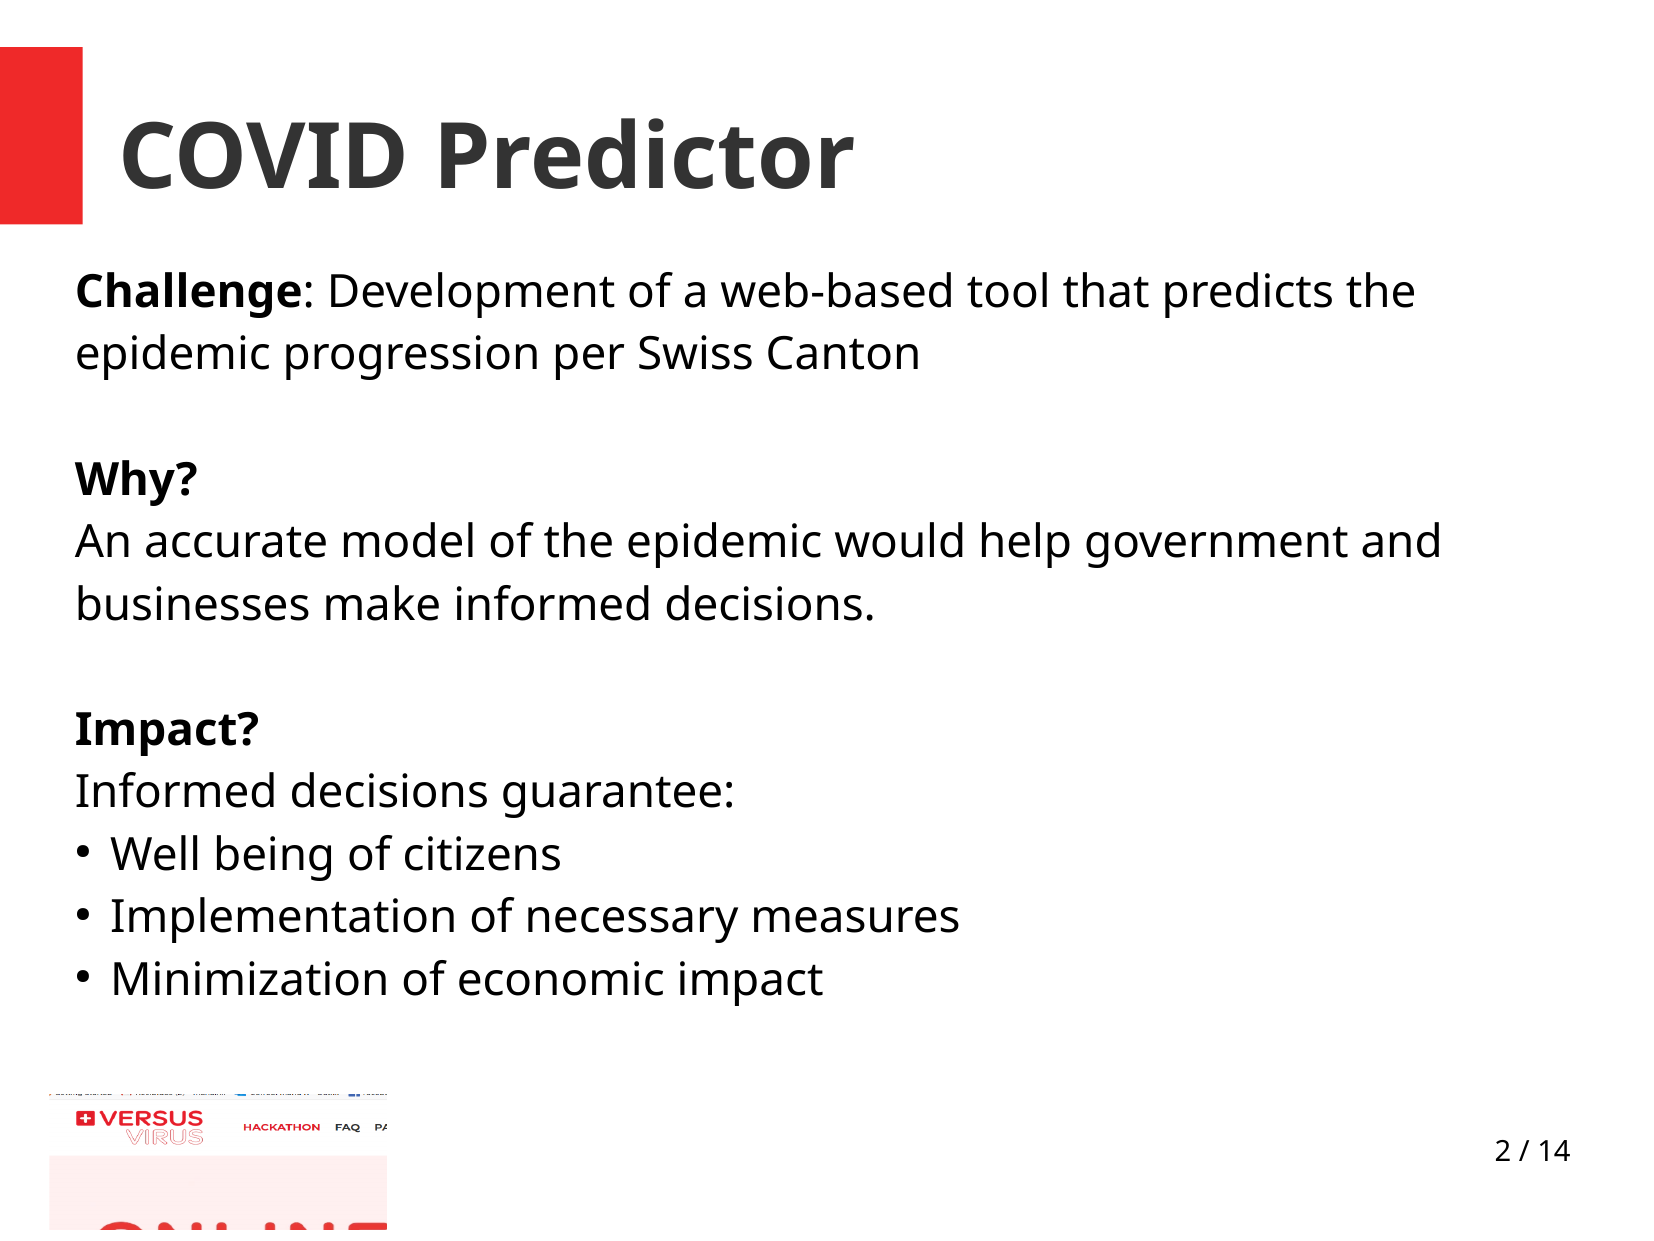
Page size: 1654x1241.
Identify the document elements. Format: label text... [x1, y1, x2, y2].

text_box Challenge: Development of a web-based tool that predicts the epidemic progression per Swiss Canton Why? An accurate model of the epidemic would help government and businesses make informed decisions. Impact? Informed decisions guarantee: Well being of citizens Implementation of necessary measures Minimization of economic impact [60, 251, 1580, 1017]
title COVID Predictor [118, 49, 1571, 251]
picture [49, 1094, 387, 1230]
